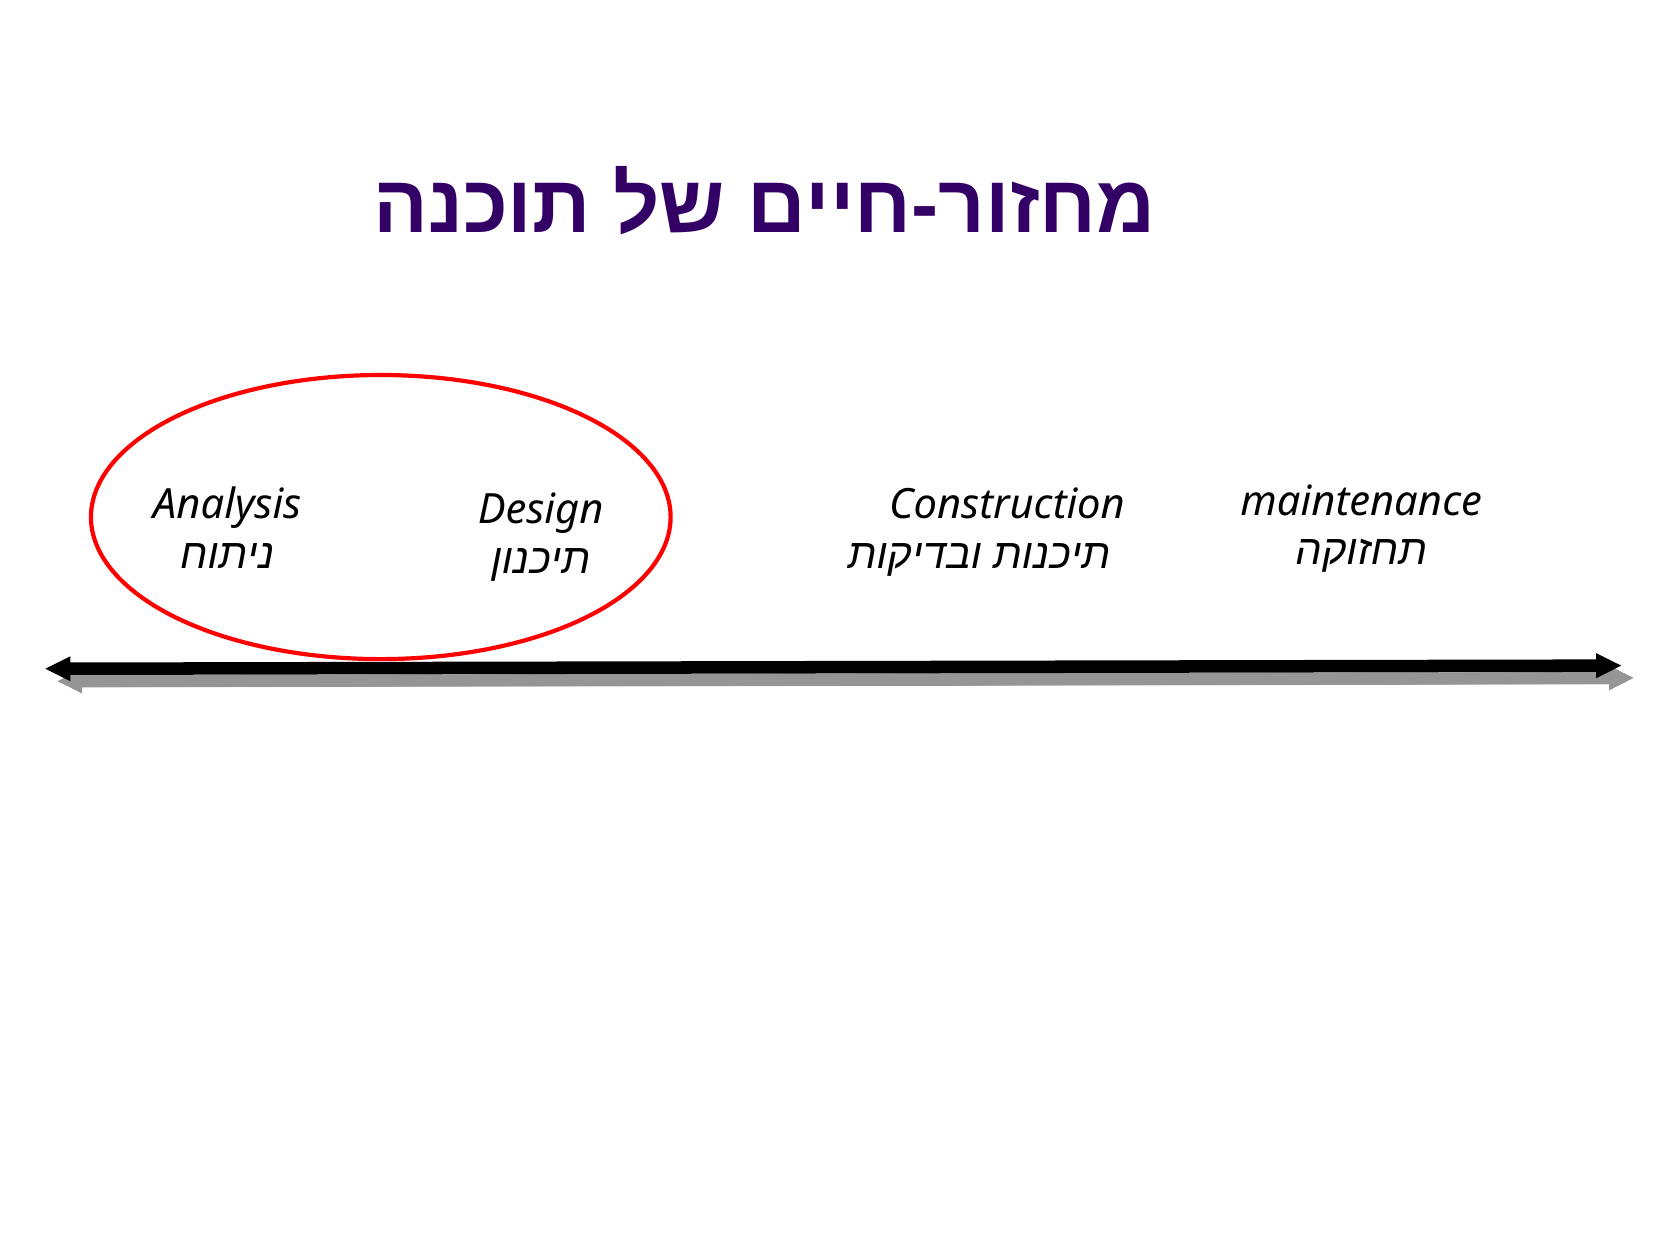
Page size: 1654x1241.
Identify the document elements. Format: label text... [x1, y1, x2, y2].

text_box Construction תיכנות ובדיקות [818, 469, 1140, 585]
title מחזור-חיים של תוכנה [82, 22, 1447, 257]
text_box maintenance תחזוקה [1223, 464, 1500, 582]
text_box Analysis ניתוח [135, 467, 319, 586]
text_box Design תיכנון [461, 472, 621, 591]
